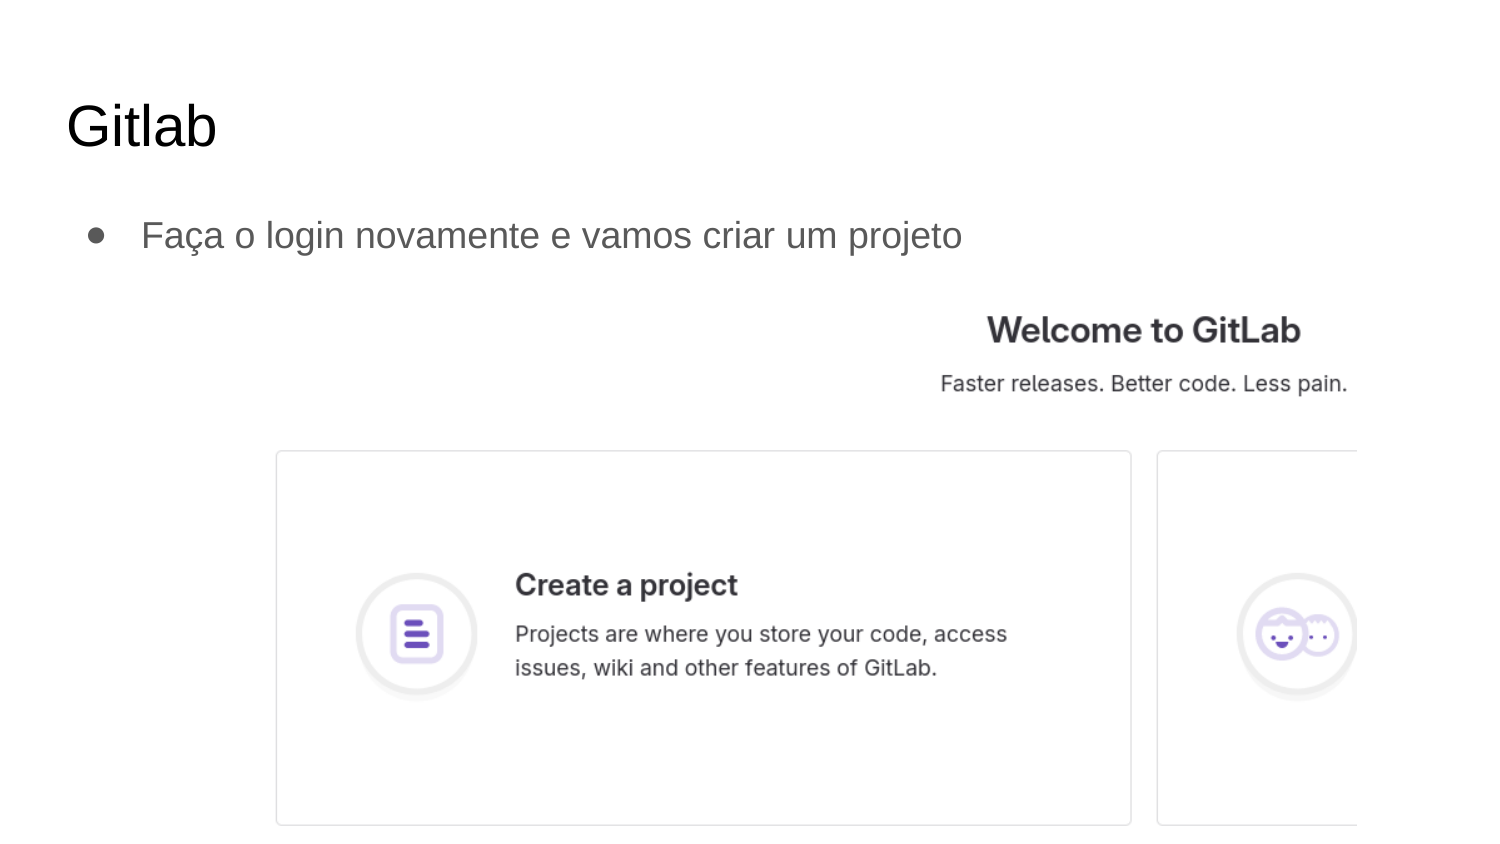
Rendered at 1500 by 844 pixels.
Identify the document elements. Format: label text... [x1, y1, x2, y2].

picture [147, 265, 1357, 841]
list Faça o login novamente e vamos criar um projeto [51, 189, 1489, 750]
title Gitlab [51, 72, 1449, 167]
